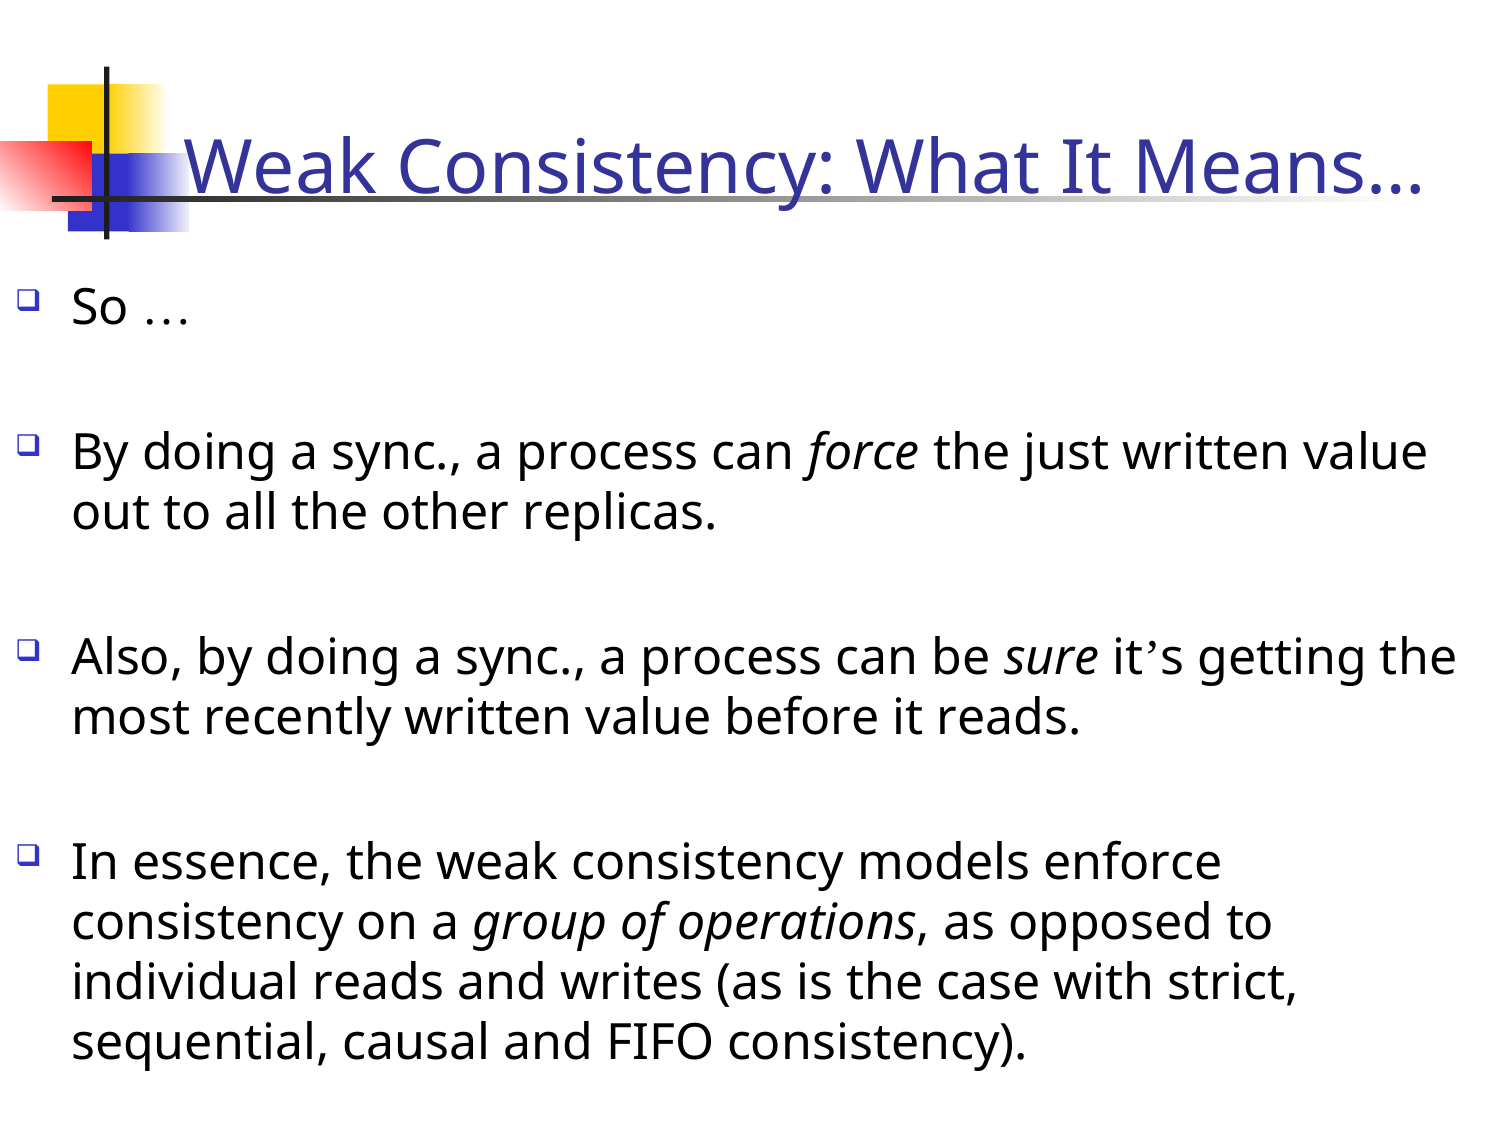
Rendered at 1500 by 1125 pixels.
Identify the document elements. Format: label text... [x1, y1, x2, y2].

text_box So … By doing a sync., a process can force the just written value out to all the other replicas. Also, by doing a sync., a process can be sure it’s getting the most recently written value before it reads. In essence, the weak consistency models enforce consistency on a group of operations, as opposed to individual reads and writes (as is the case with strict, sequential, causal and FIFO consistency). [0, 267, 1500, 1084]
text_box Weak Consistency: What It Means… [168, 78, 1447, 216]
